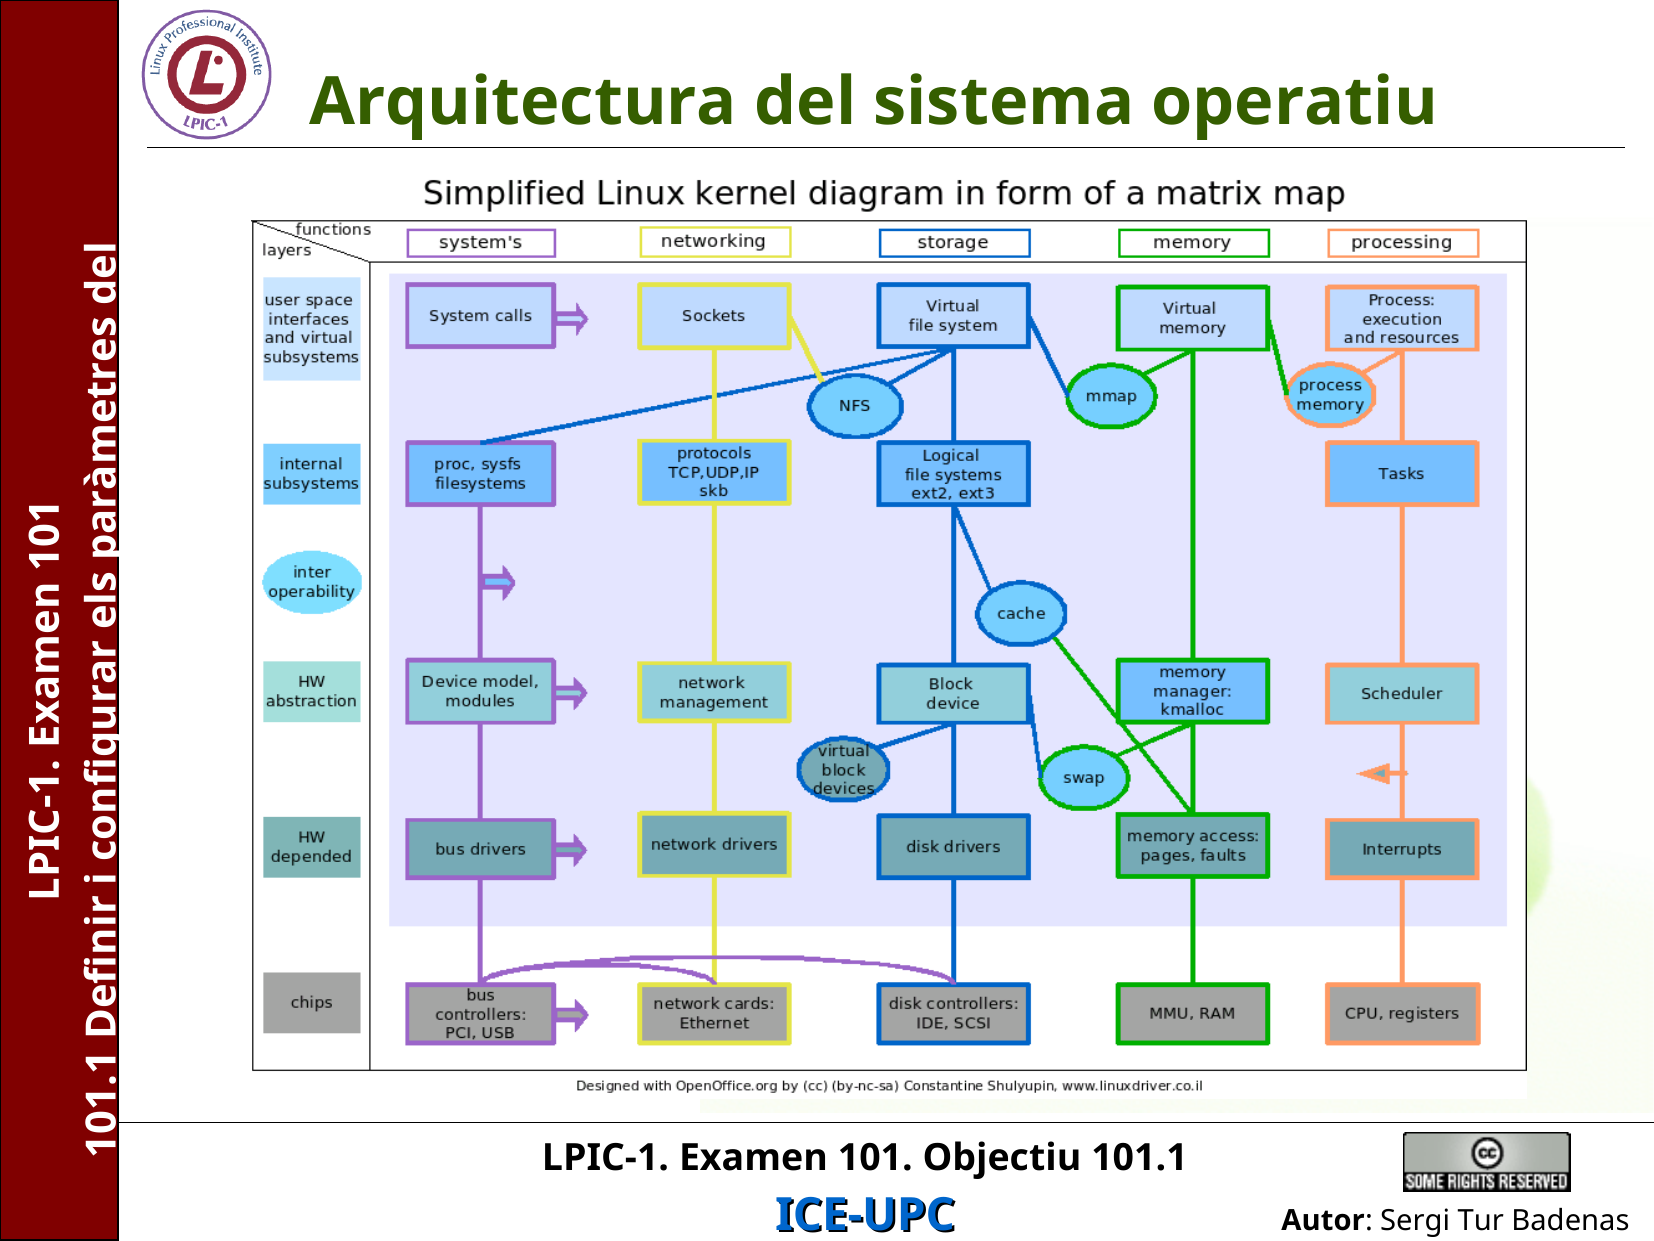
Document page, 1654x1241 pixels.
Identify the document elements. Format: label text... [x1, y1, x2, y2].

picture [1403, 1132, 1571, 1192]
title Arquitectura del sistema operatiu [129, 55, 1619, 142]
picture [135, 5, 277, 55]
picture [251, 168, 1654, 1113]
